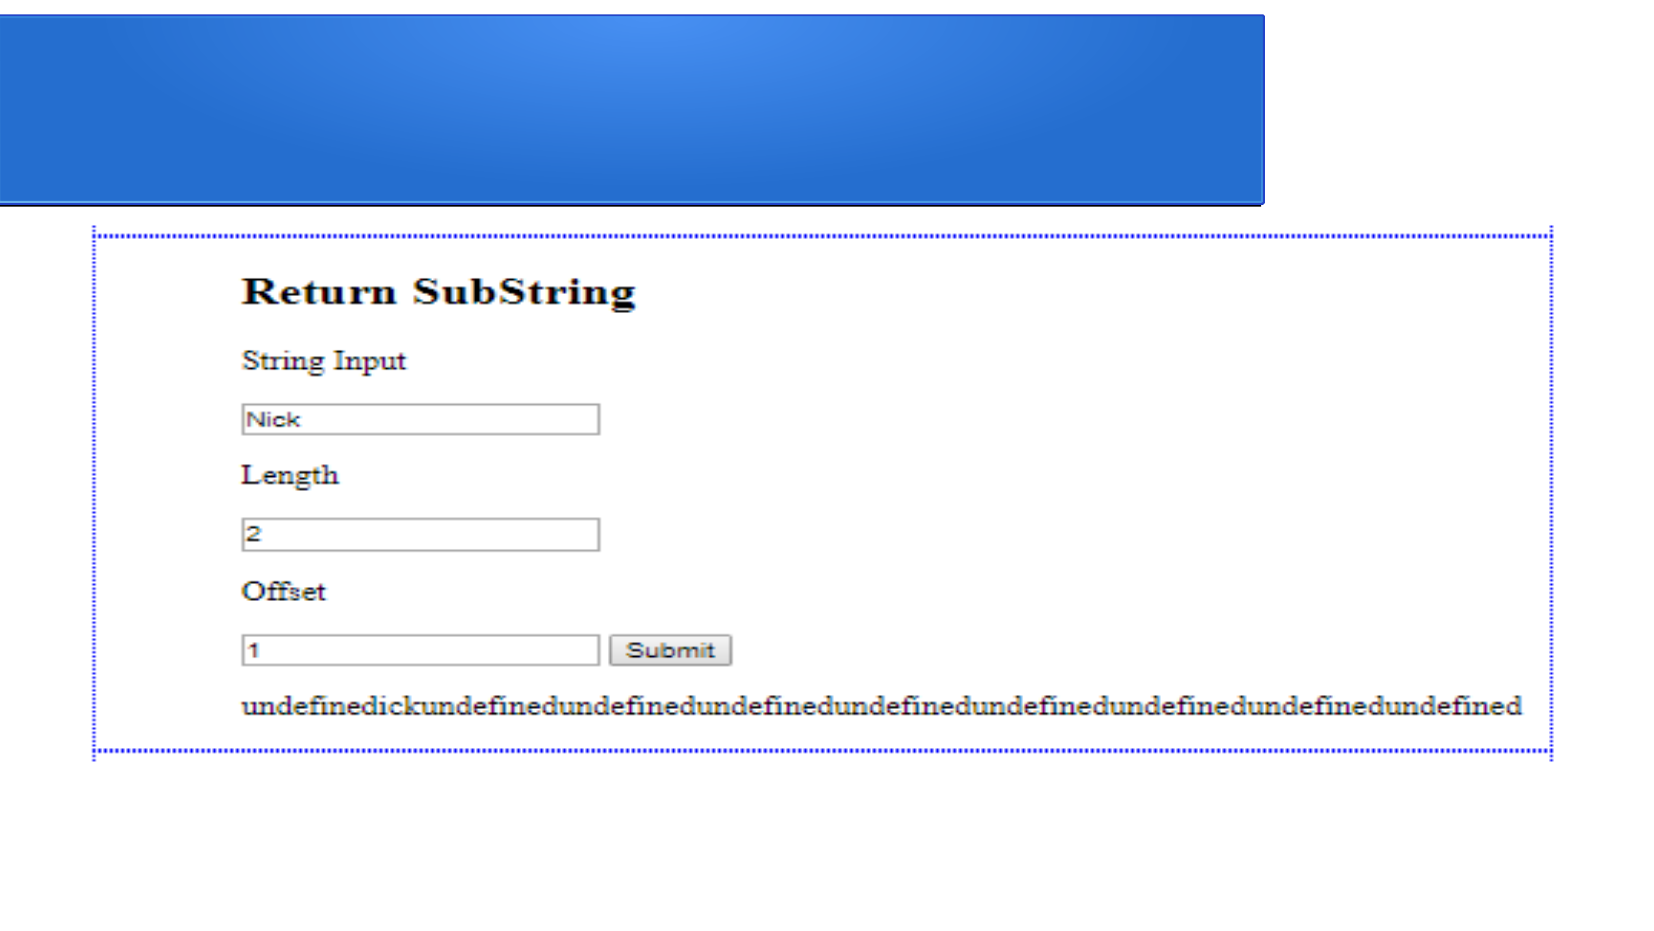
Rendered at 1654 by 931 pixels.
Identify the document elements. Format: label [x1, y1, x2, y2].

picture [82, 224, 1571, 764]
